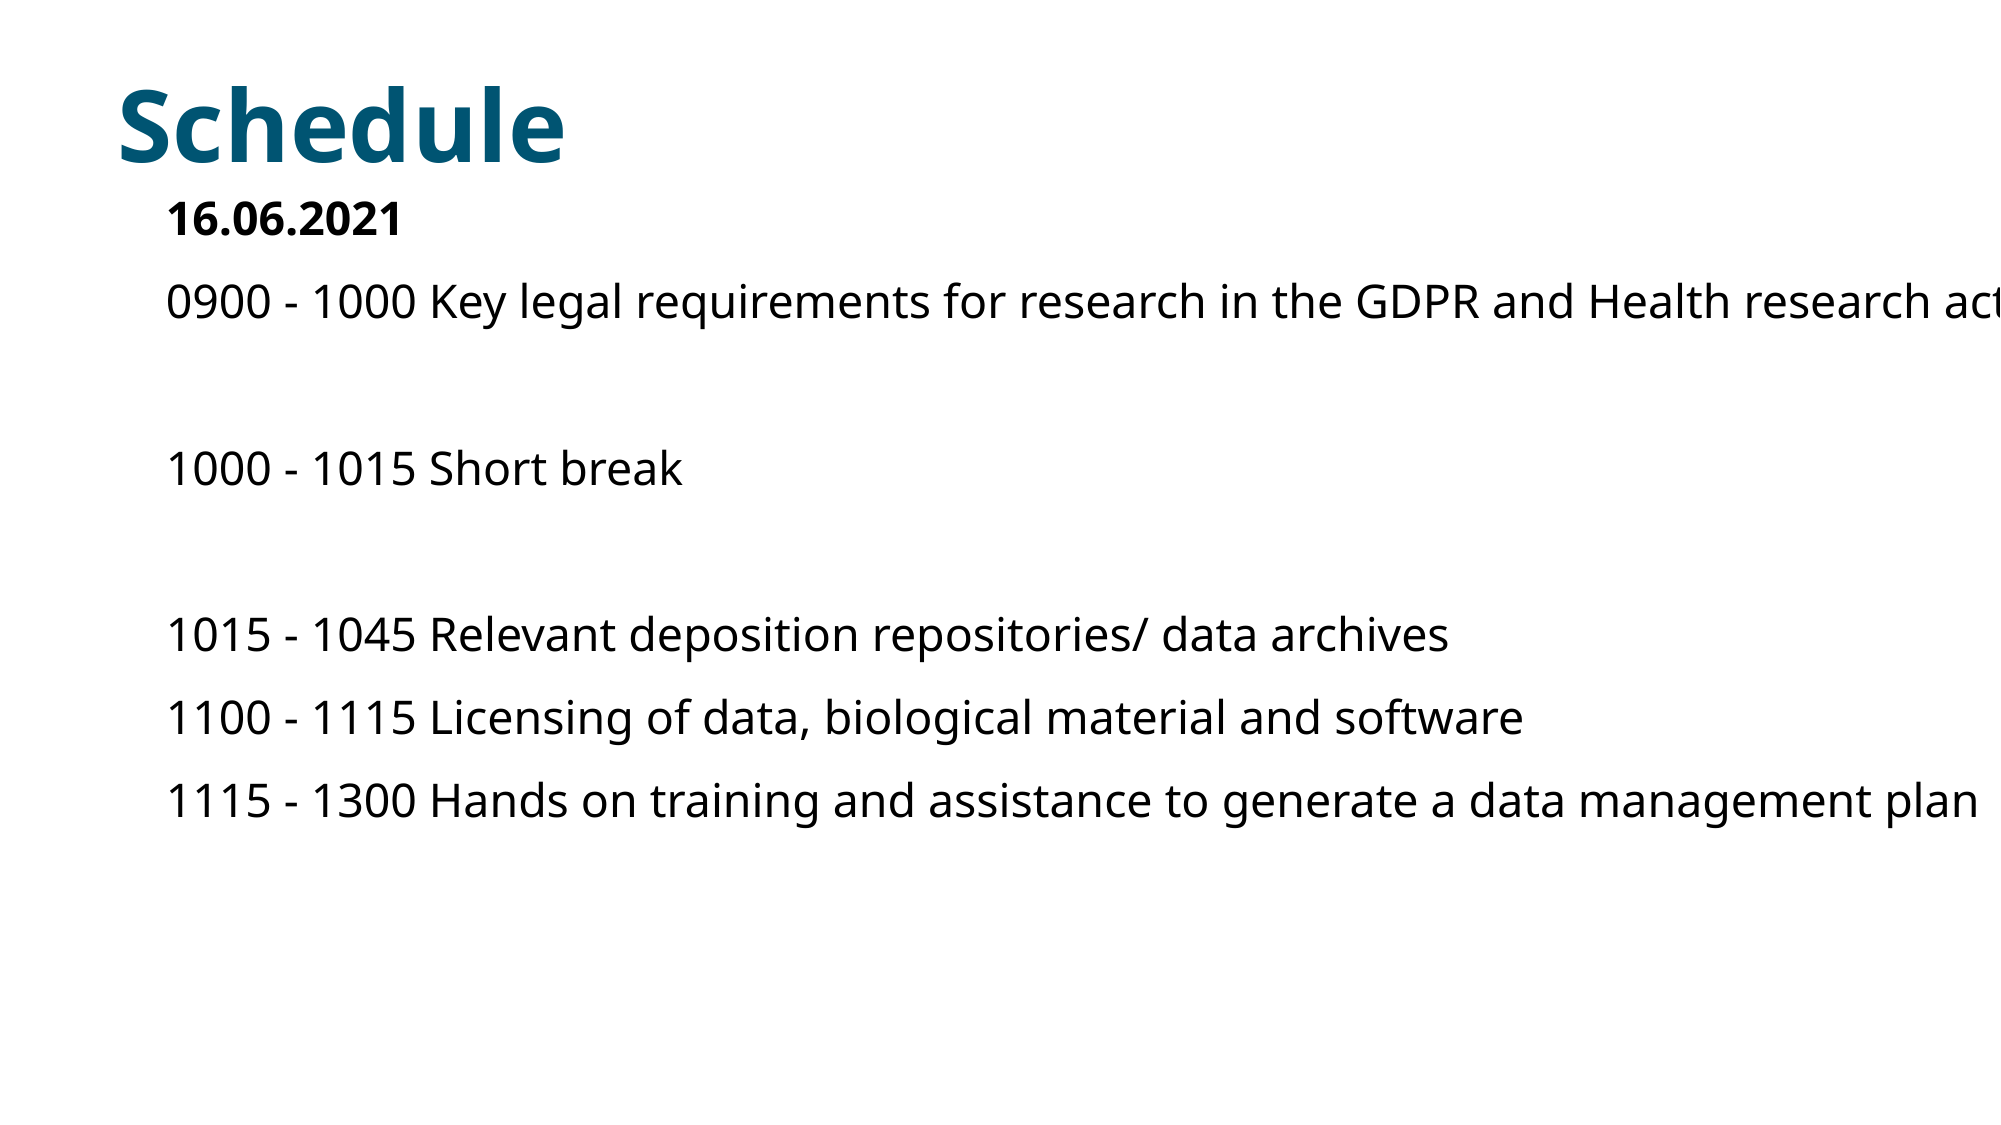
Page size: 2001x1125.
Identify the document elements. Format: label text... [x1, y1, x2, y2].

title Schedule [117, 62, 1902, 170]
list 16.06.2021 0900 - 1000 Key legal requirements for research in the GDPR and Health research act 1000 - 1015 Short break 1015 - 1045 Relevant deposition repositories/ data archives 1100 - 1115 Licensing of data, biological material and software 1115 - 1300 Hands on training and assistance to generate a data management plan [99, 188, 2000, 1040]
